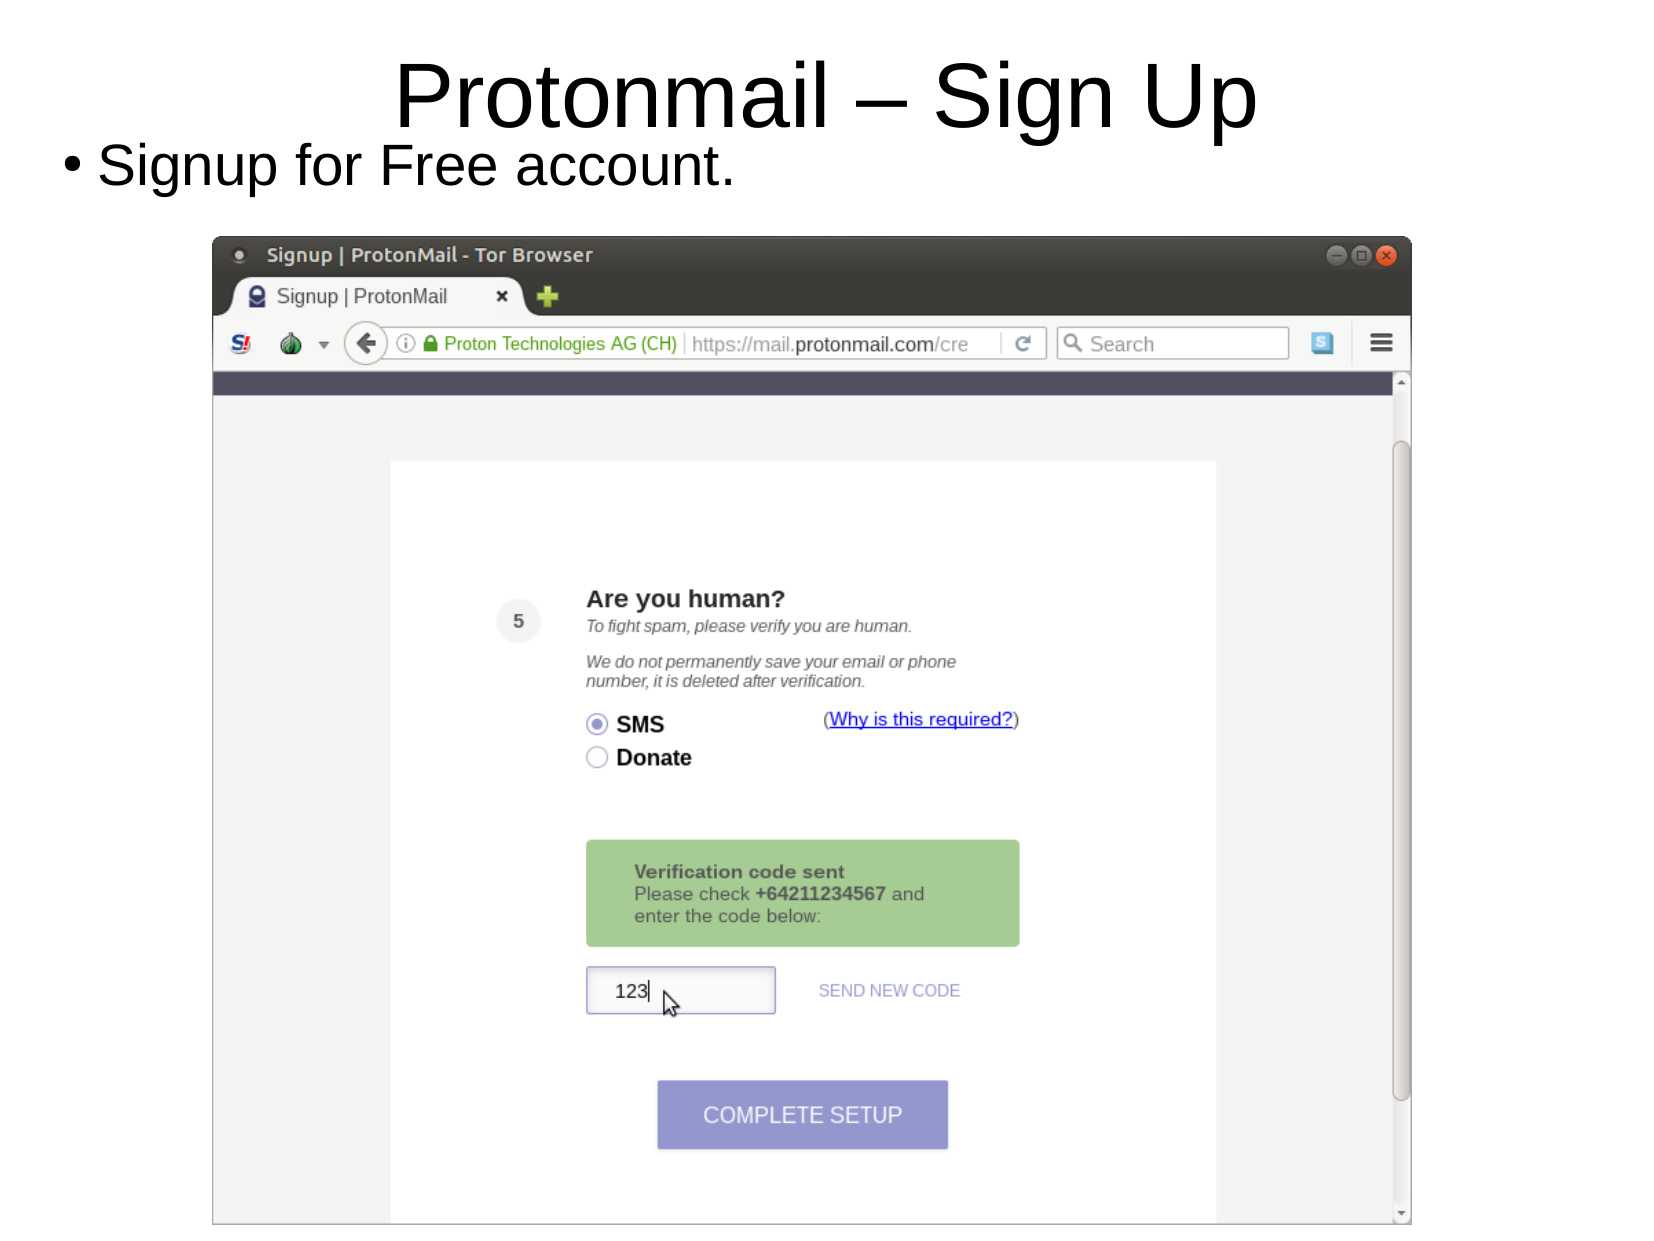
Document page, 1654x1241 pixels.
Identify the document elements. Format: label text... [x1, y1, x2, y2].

text_box Signup for Free account. [47, 135, 1595, 195]
title Protonmail – Sign Up [82, 44, 1571, 135]
picture [212, 236, 1412, 1225]
